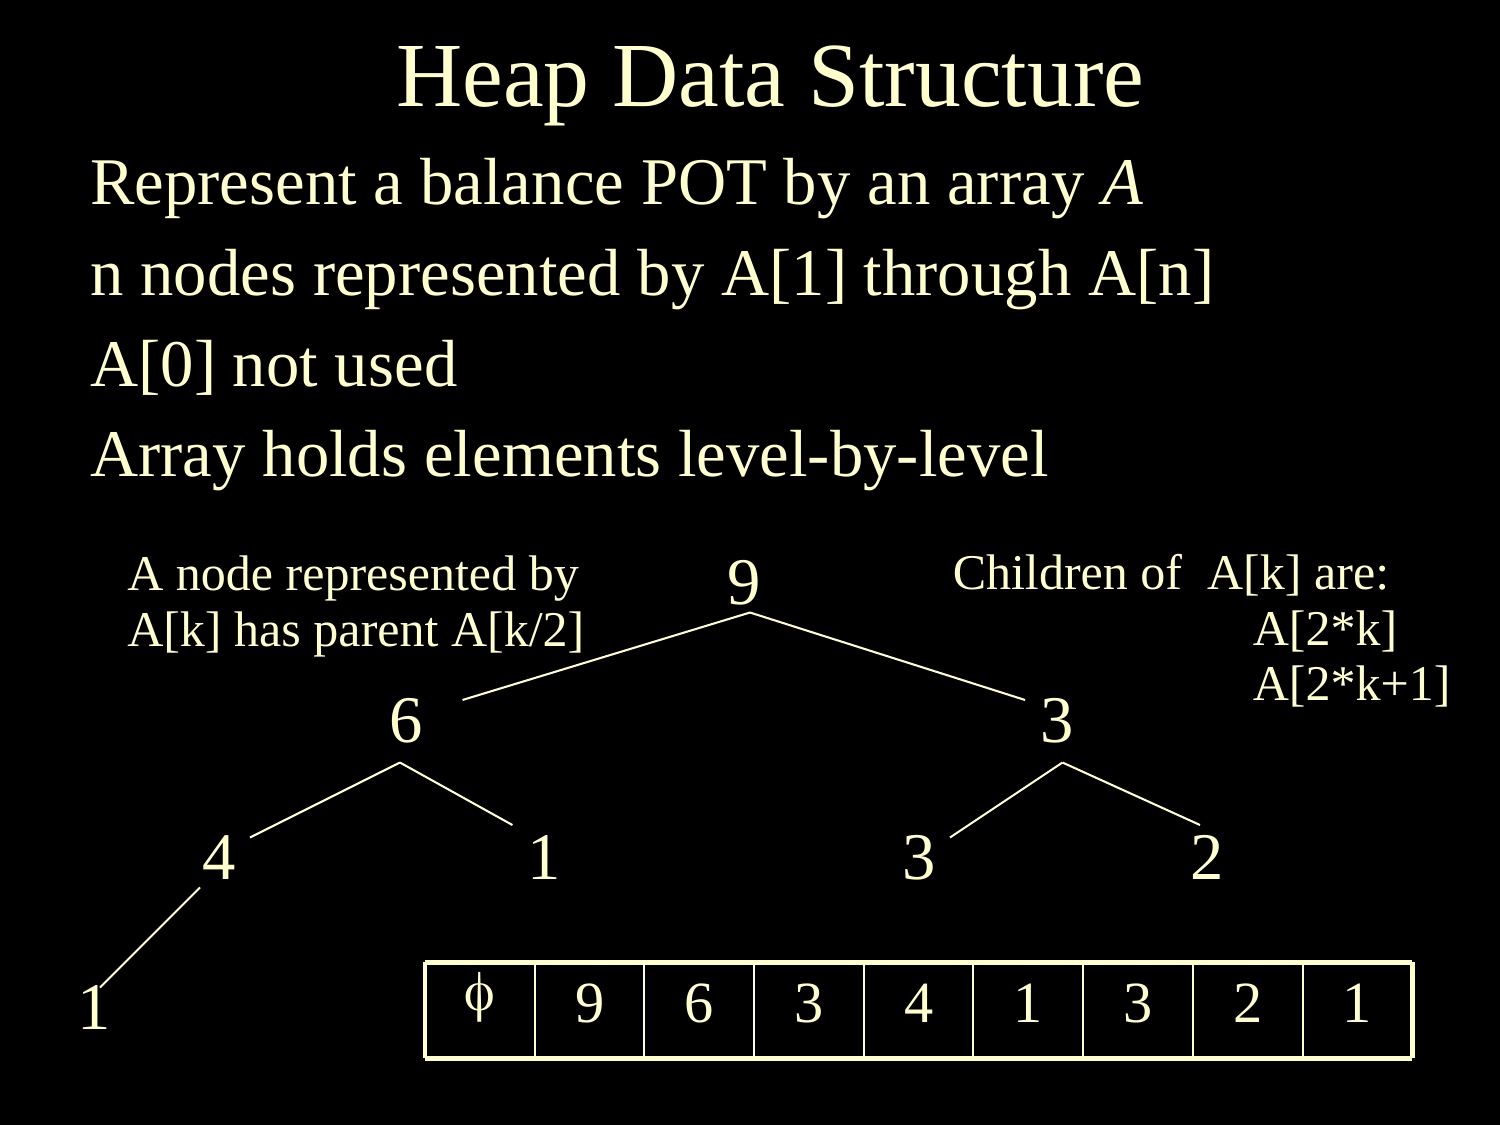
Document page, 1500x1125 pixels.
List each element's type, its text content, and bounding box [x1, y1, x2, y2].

list Represent a balance POT by an array A n nodes represented by A[1] through A[n] A[0] not used Array holds elements level-by-level [75, 137, 1482, 538]
text_box 4 [187, 812, 251, 902]
text_box 2 [1175, 812, 1239, 902]
text_box 3 [1025, 719, 1089, 765]
title Heap Data Structure [42, 16, 1500, 134]
text_box 3 [1084, 965, 1192, 1056]
text_box  [427, 965, 534, 1056]
text_box 6 [375, 674, 439, 765]
text_box 1 [1304, 965, 1410, 1056]
text_box 1 [512, 812, 576, 902]
text_box 4 [865, 965, 972, 1056]
text_box 1 [62, 962, 126, 1052]
text_box 6 [645, 965, 753, 1056]
text_box 9 [712, 614, 776, 627]
text_box 9 [536, 965, 643, 1056]
text_box 3 [755, 965, 863, 1056]
text_box 2 [1194, 965, 1302, 1056]
text_box 9 [712, 537, 776, 622]
text_box 3 [887, 812, 951, 902]
text_box A node represented by A[k] has parent A[k/2] [112, 538, 600, 665]
text_box Children of A[k] are: A[2*k] A[2*k+1] [938, 537, 1466, 719]
text_box 1 [974, 965, 1082, 1056]
